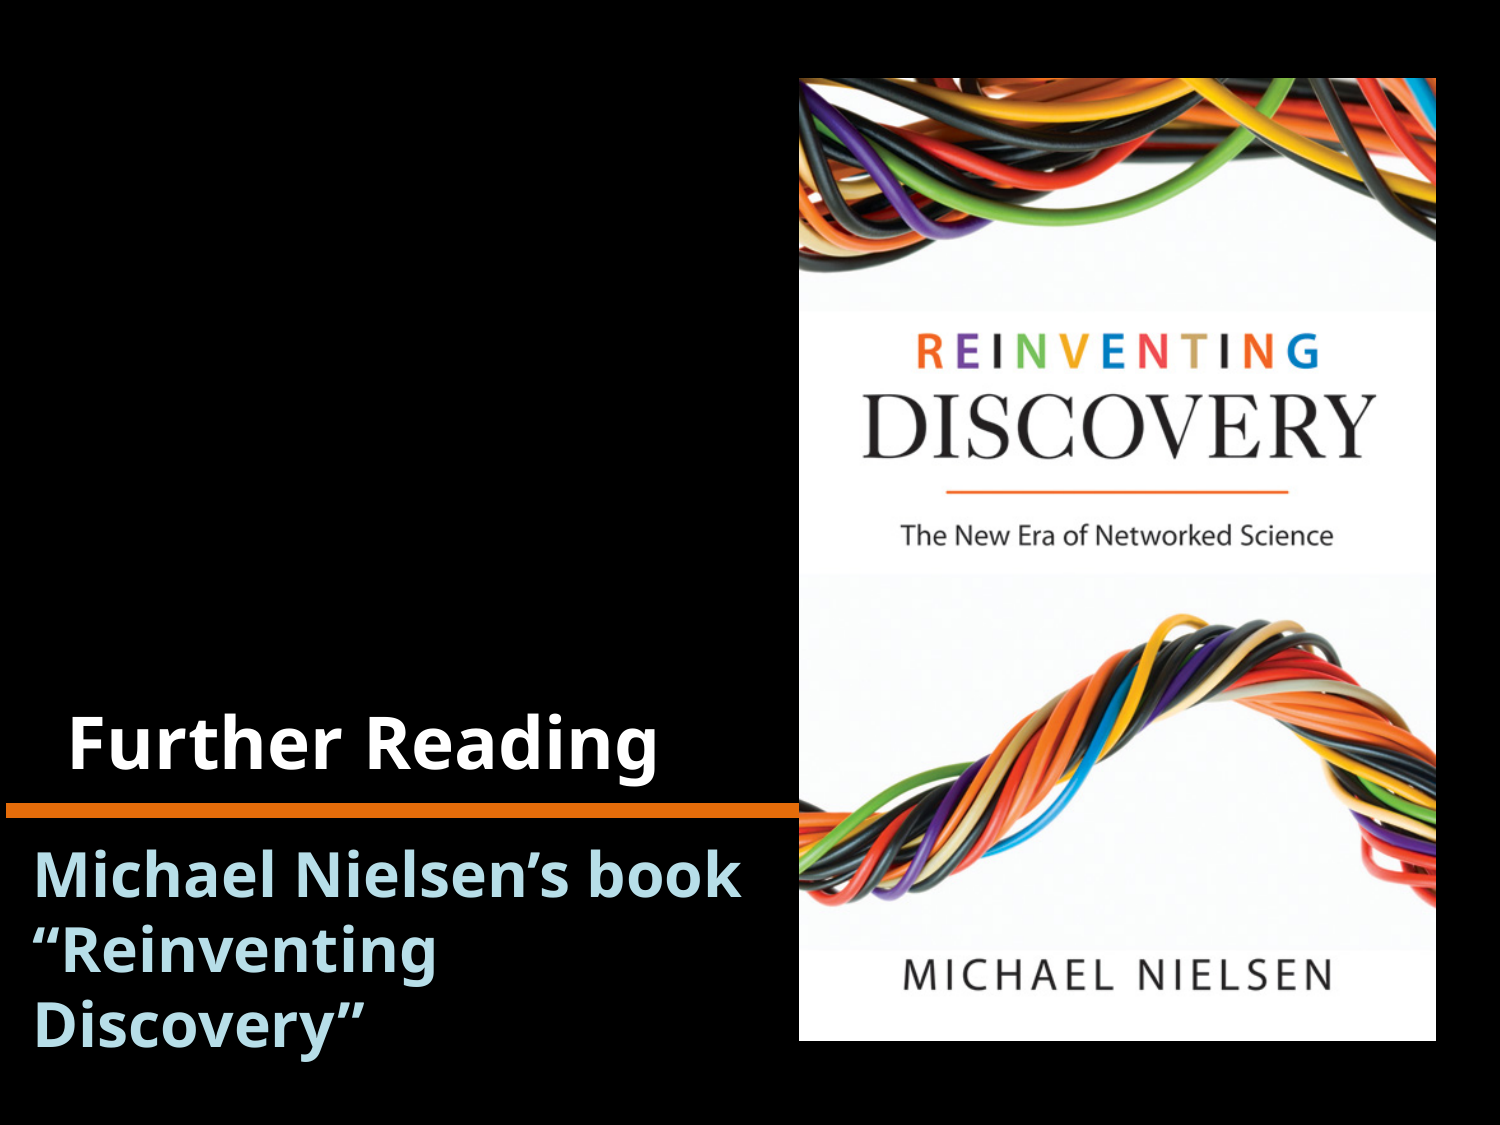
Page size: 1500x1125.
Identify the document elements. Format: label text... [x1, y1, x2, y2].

text_box Michael Nielsen’s book “Reinventing Discovery” [17, 827, 799, 995]
picture [1425, 78, 1436, 99]
text_box Further Reading [51, 688, 774, 793]
picture [799, 78, 1436, 1041]
